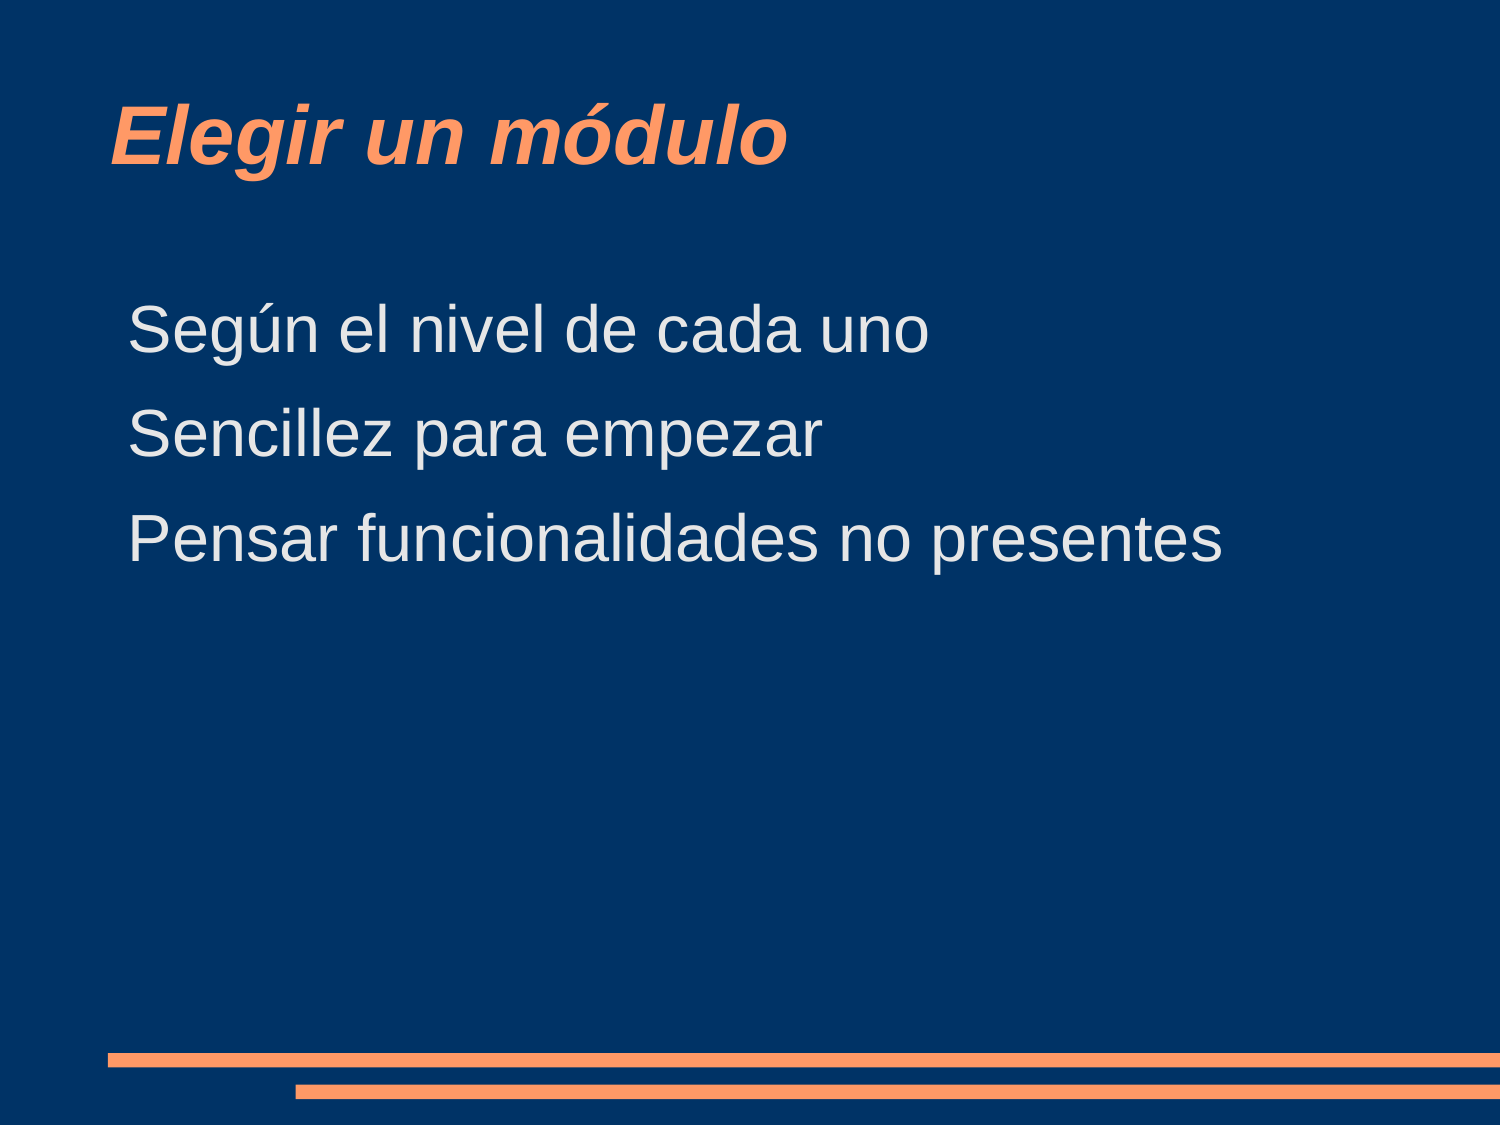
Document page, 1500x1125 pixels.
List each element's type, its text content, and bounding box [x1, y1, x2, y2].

list Según el nivel de cada uno Sencillez para empezar Pensar funcionalidades no presentes [110, 292, 1416, 1027]
title Elegir un módulo [110, 41, 1392, 230]
